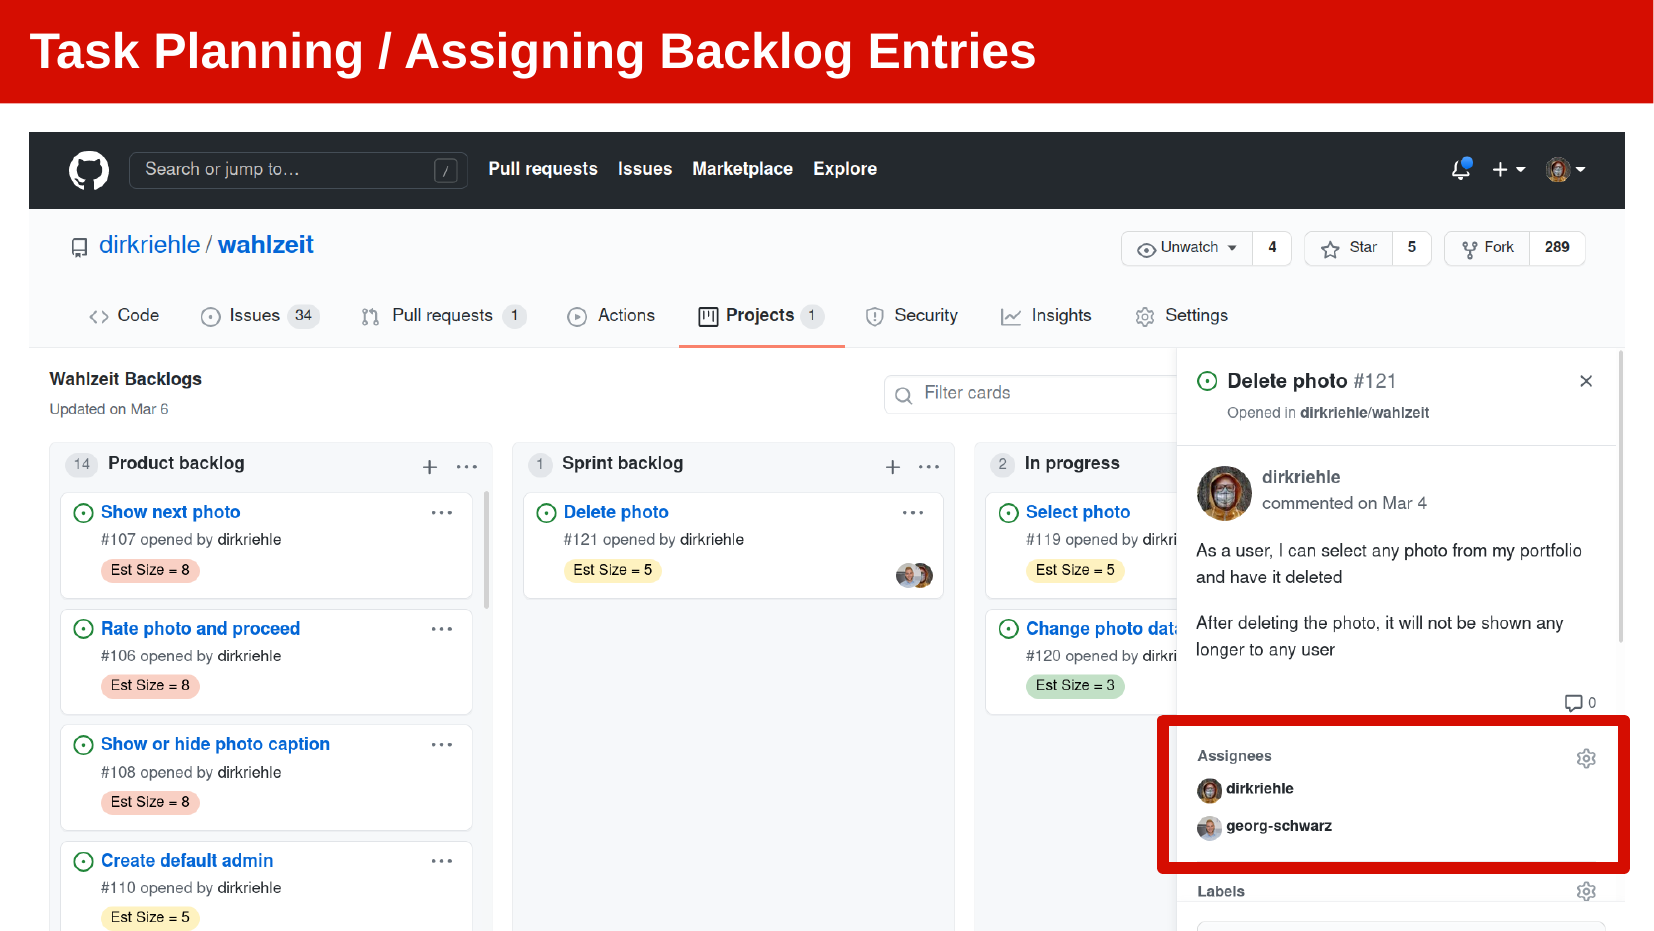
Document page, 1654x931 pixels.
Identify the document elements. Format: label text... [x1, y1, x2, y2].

title Task Planning / Assigning Backlog Entries [0, 0, 1654, 104]
picture [1169, 726, 1618, 862]
picture [29, 132, 1625, 931]
